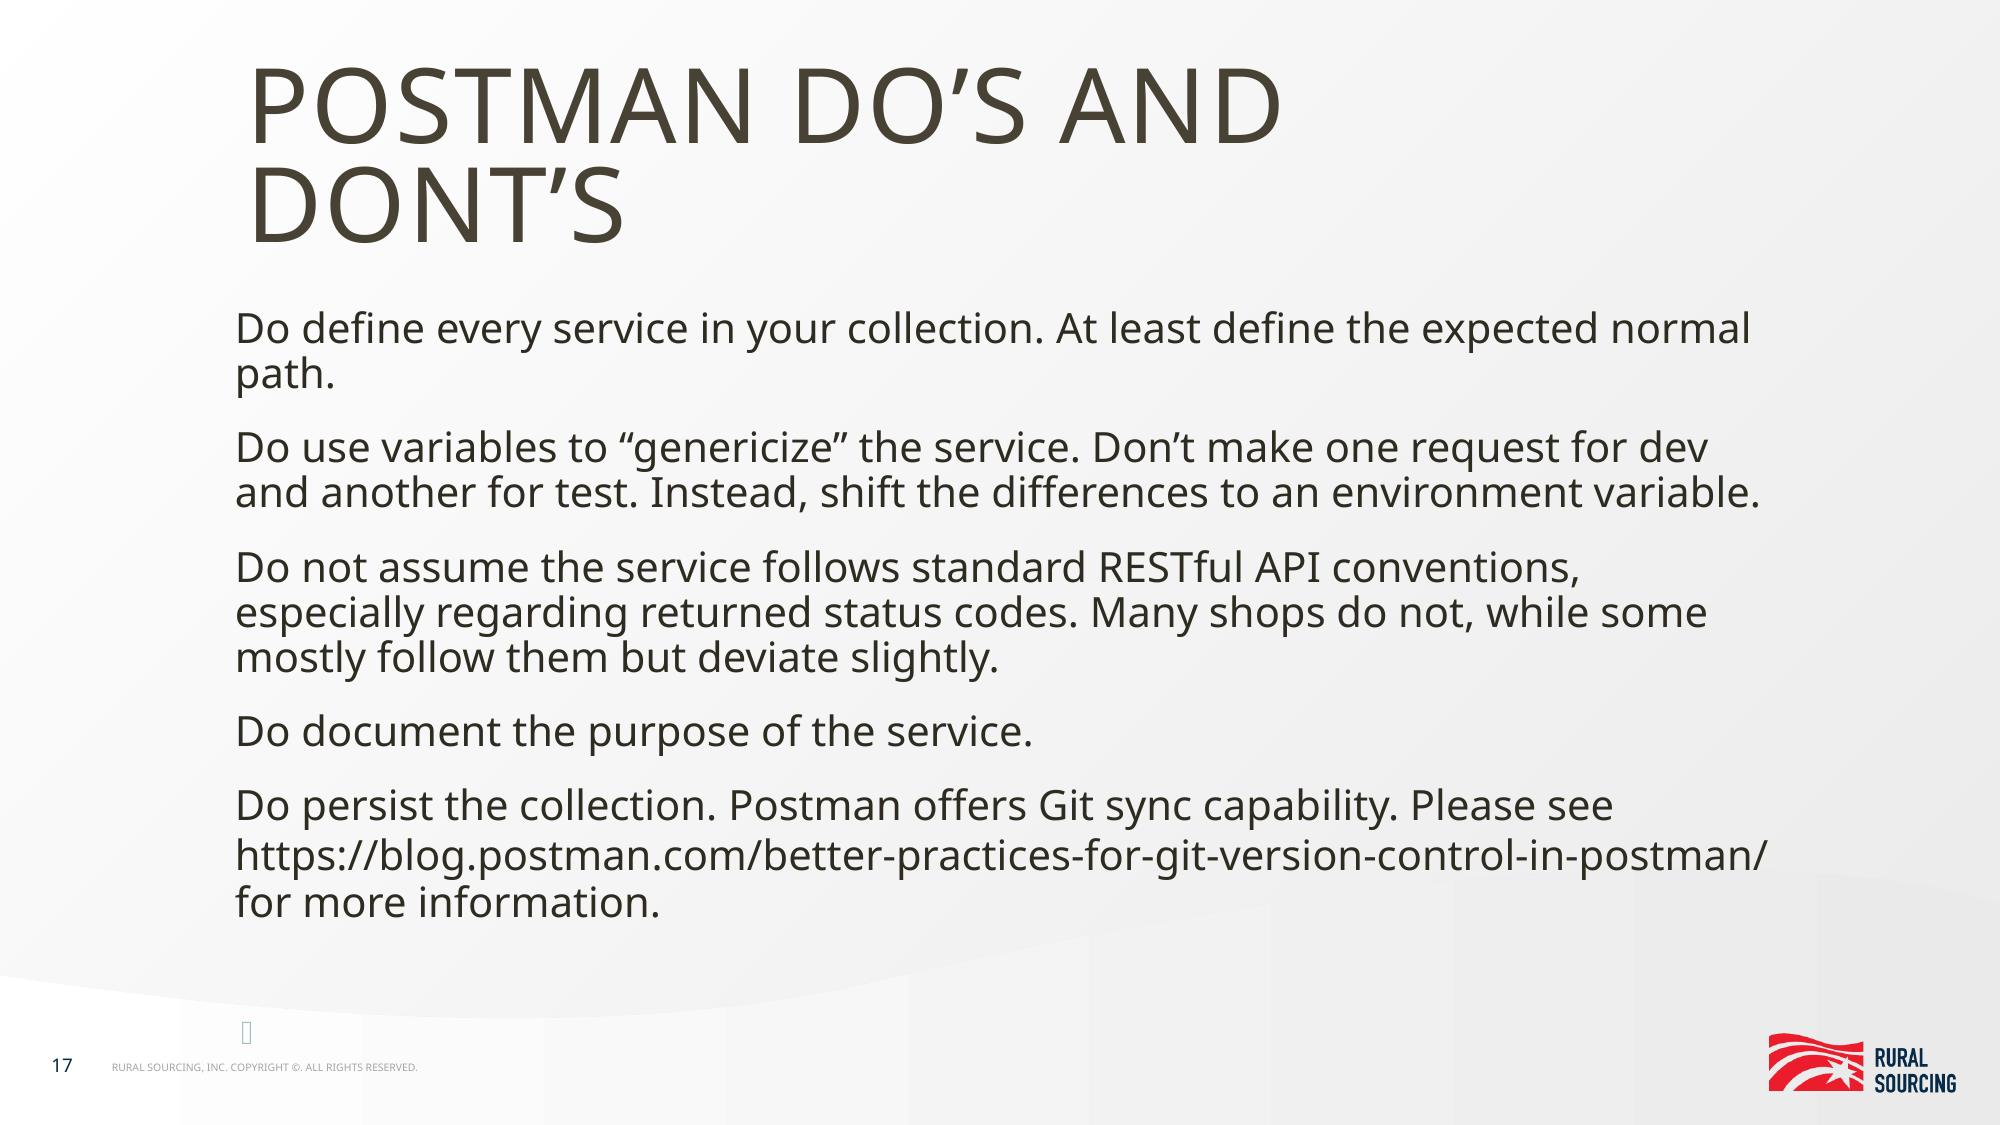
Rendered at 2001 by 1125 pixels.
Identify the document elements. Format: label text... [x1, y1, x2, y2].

title POSTMAN Do’s and dont’s [231, 68, 1425, 258]
list Do define every service in your collection. At least define the expected normal path. Do use variables to “genericize” the service. Don’t make one request for dev and another for test. Instead, shift the differences to an environment variable. Do not assume the service follows standard RESTful API conventions, especially regarding returned status codes. Many shops do not, while some mostly follow them but deviate slightly. Do document the purpose of the service. Do persist the collection. Postman offers Git sync capability. Please see https://blog.postman.com/better-practices-for-git-version-control-in-postman/for more information. [212, 299, 1788, 1023]
picture [1769, 1033, 1956, 1093]
